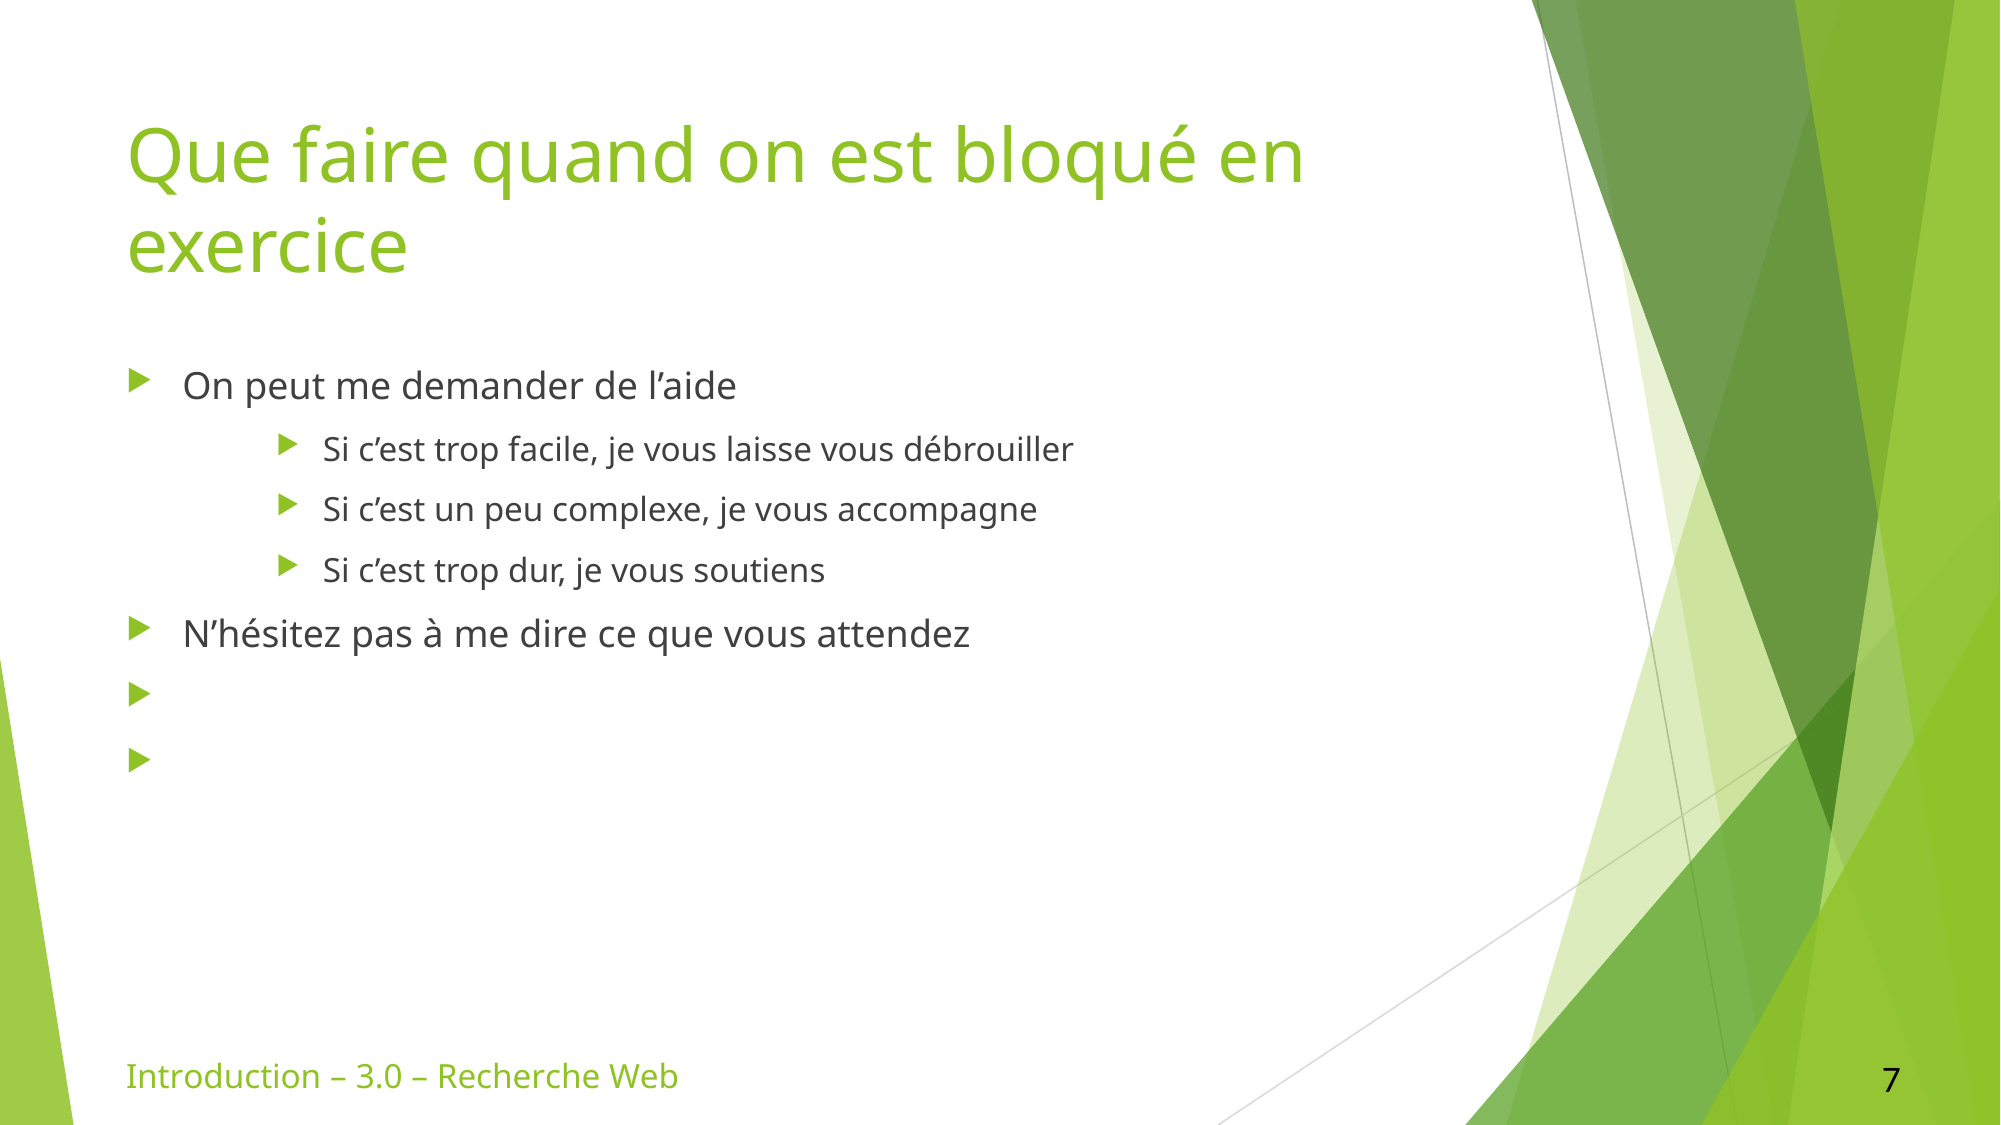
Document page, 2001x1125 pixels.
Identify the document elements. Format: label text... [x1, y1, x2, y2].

list On peut me demander de l’aide Si c’est trop facile, je vous laisse vous débrouiller Si c’est un peu complexe, je vous accompagne Si c’est trop dur, je vous soutiens N’hésitez pas à me dire ce que vous attendez [111, 354, 1522, 992]
text_box Introduction – 3.0 – Recherche Web [111, 1047, 1094, 1109]
title Que faire quand on est bloqué en exercice [111, 99, 1522, 317]
text_box 5 [1866, 1047, 1979, 1108]
